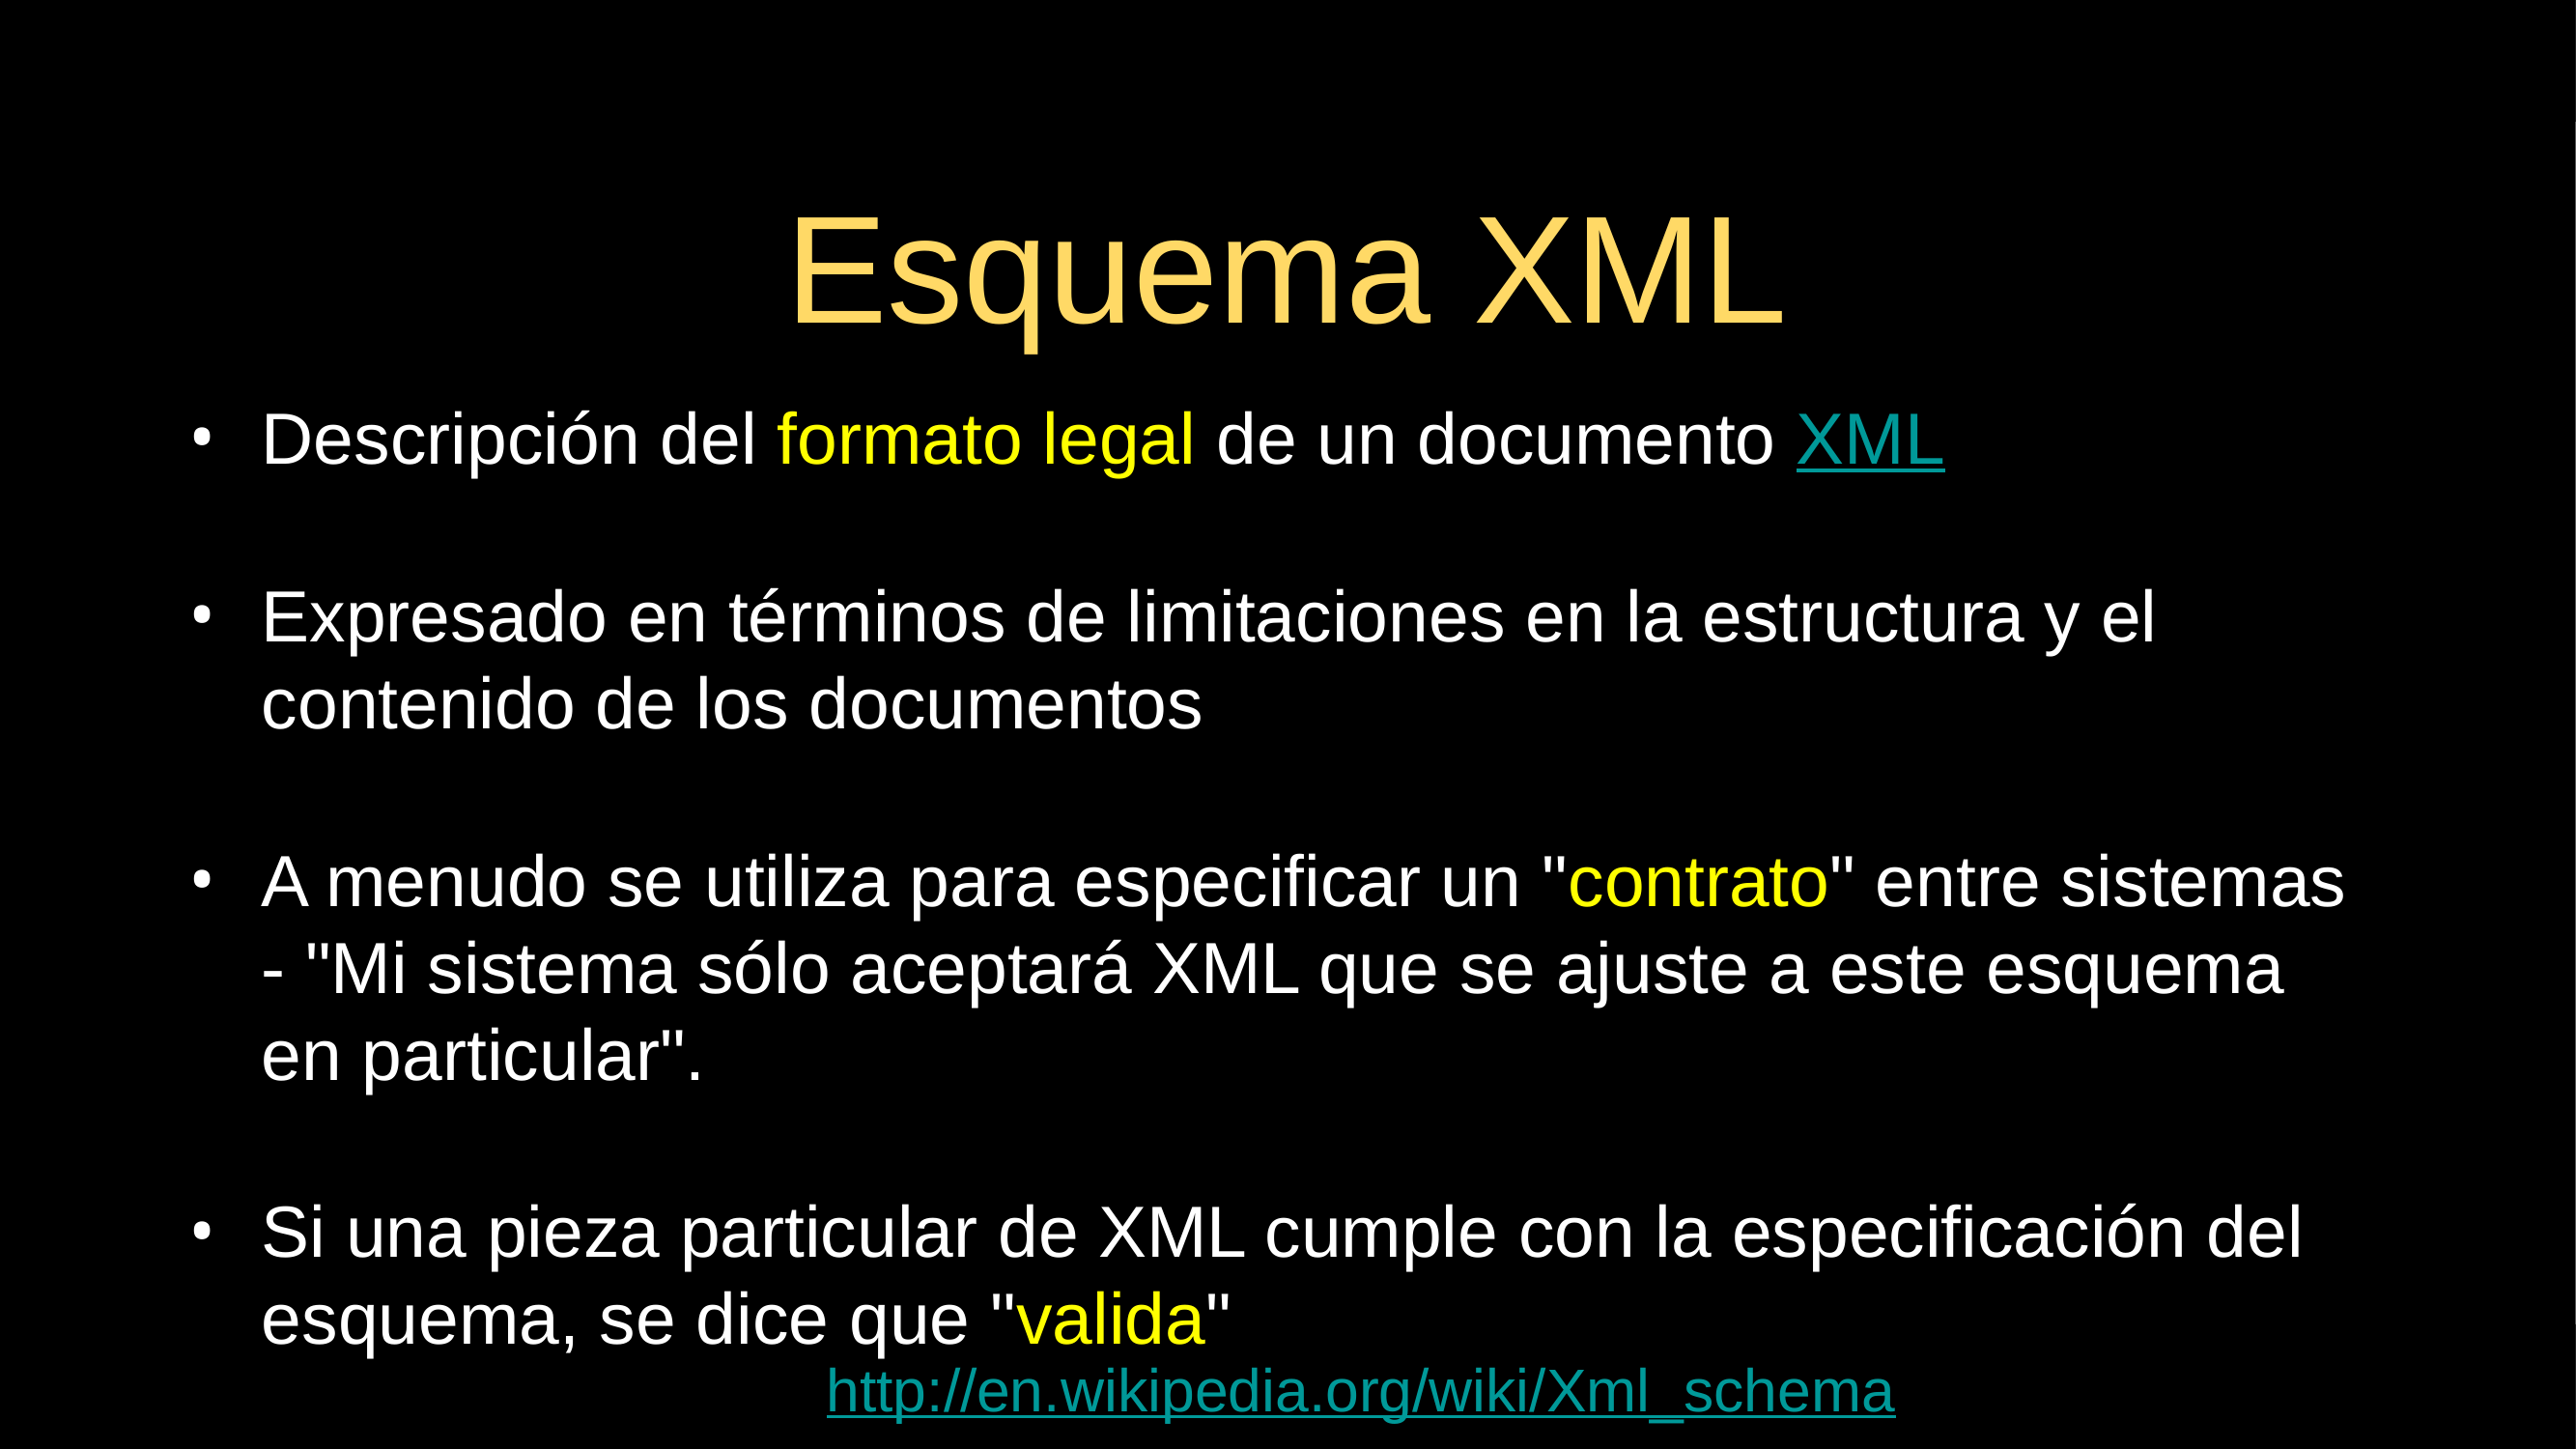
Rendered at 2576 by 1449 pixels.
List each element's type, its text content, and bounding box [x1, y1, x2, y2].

text_box http://en.wikipedia.org/wiki/Xml_schema [665, 1338, 2057, 1437]
list Descripción del formato legal de un documento XML Expresado en términos de limitaciones en la estructura y el contenido de los documentos A menudo se utiliza para especificar un "contrato" entre sistemas - "Mi sistema sólo aceptará XML que se ajuste a este esquema en particular". Si una pieza particular de XML cumple con la especificación del esquema, se dice que "valida" [183, 385, 2391, 1290]
title Esquema XML [183, 121, 2391, 385]
